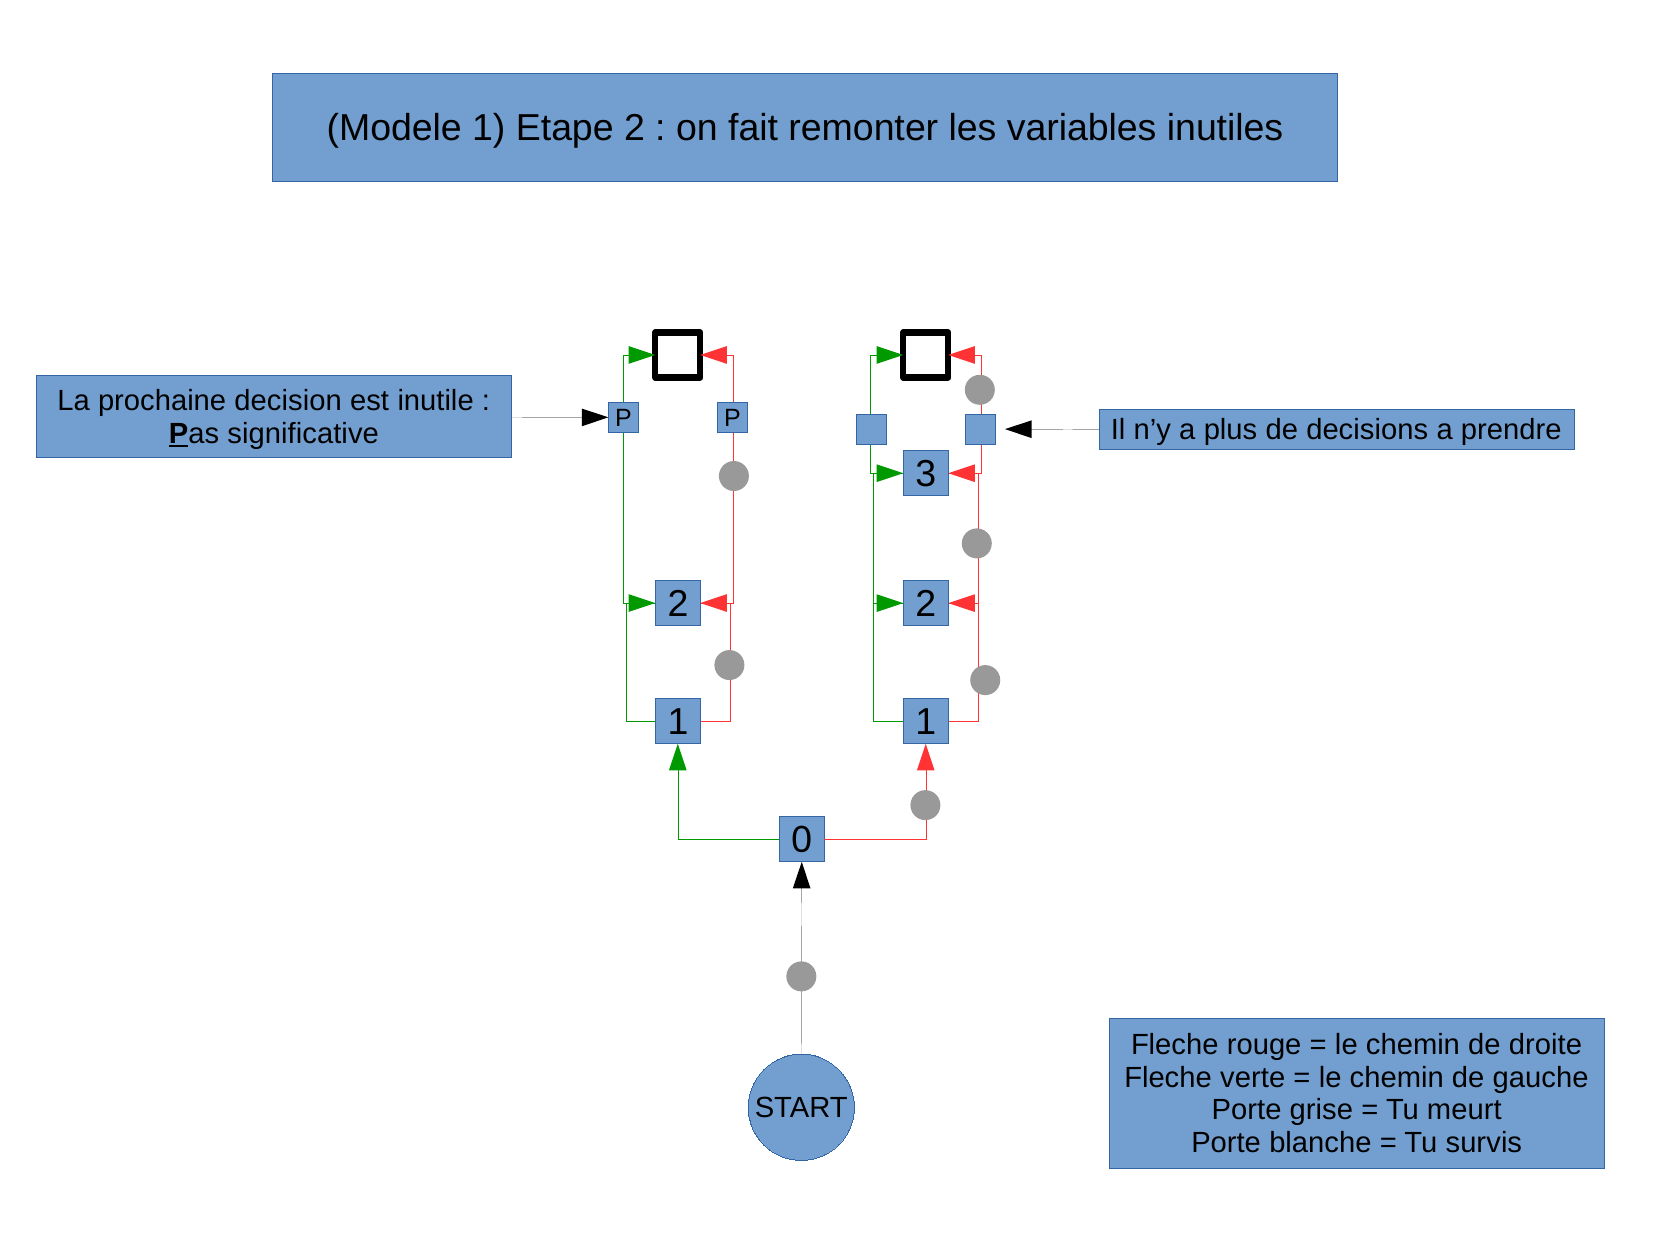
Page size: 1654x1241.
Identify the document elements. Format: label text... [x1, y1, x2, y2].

text_box [786, 961, 817, 992]
text_box [964, 374, 995, 405]
text_box 1 [903, 698, 949, 744]
text_box Fleche rouge = le chemin de droite Fleche verte = le chemin de gauche Porte grise = Tu meurt Porte blanche = Tu survis [1109, 1018, 1605, 1169]
text_box 0 [779, 816, 825, 862]
text_box [856, 414, 887, 445]
text_box (Modele 1) Etape 2 : on fait remonter les variables inutiles [272, 73, 1338, 182]
text_box [714, 650, 745, 681]
text_box [655, 332, 701, 378]
text_box 2 [655, 580, 701, 626]
text_box P [717, 402, 748, 433]
text_box 3 [903, 450, 949, 496]
text_box [970, 665, 1001, 696]
text_box La prochaine decision est inutile : Pas significative [36, 375, 512, 458]
text_box [718, 460, 749, 492]
text_box [965, 414, 996, 445]
text_box P [608, 402, 639, 433]
text_box [910, 790, 941, 821]
text_box 2 [903, 580, 949, 626]
text_box Il n’y a plus de decisions a prendre [1099, 409, 1575, 450]
text_box [961, 528, 992, 559]
text_box 1 [655, 698, 701, 744]
text_box [903, 332, 949, 378]
text_box START [748, 1054, 855, 1161]
